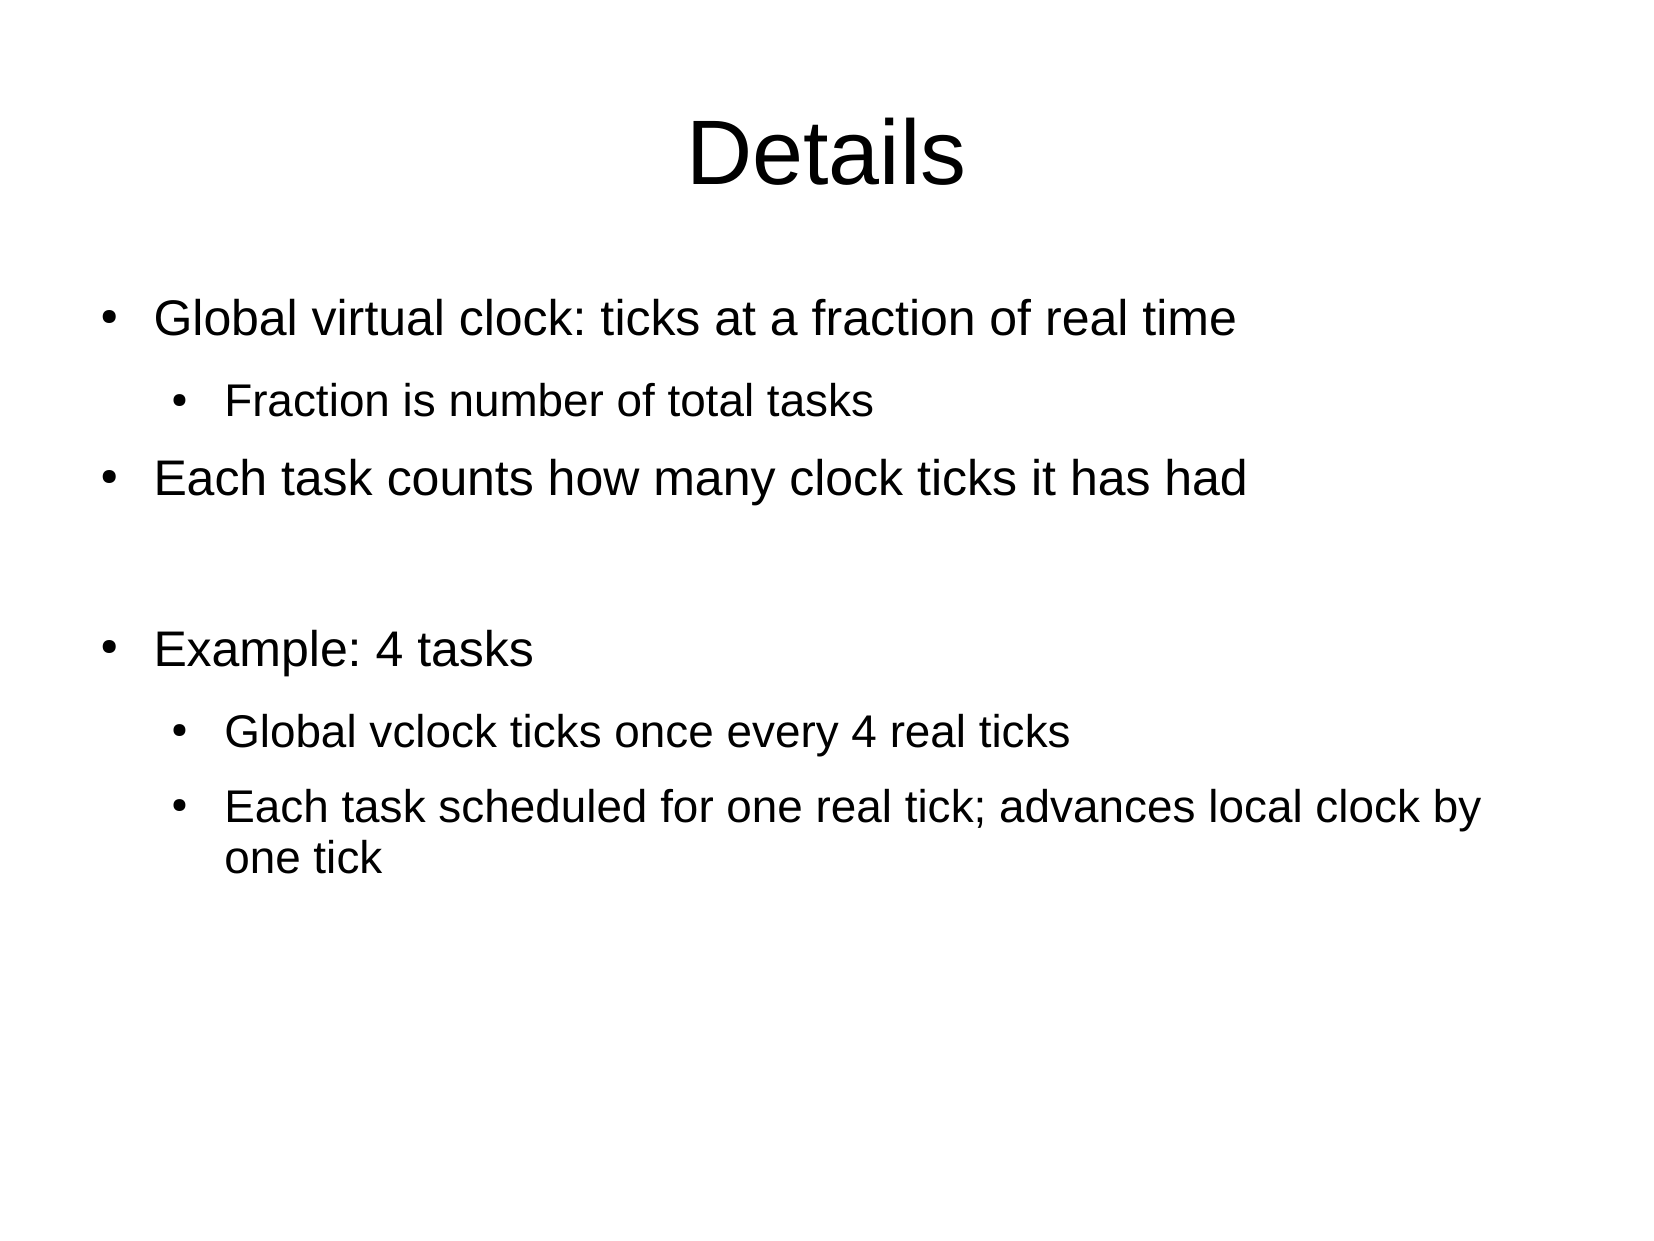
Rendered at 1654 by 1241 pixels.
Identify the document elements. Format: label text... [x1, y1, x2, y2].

list Global virtual clock: ticks at a fraction of real time Fraction is number of total tasks Each task counts how many clock ticks it has had Example: 4 tasks Global vclock ticks once every 4 real ticks Each task scheduled for one real tick; advances local clock by one tick [82, 290, 1571, 1010]
title Details [82, 49, 1571, 257]
